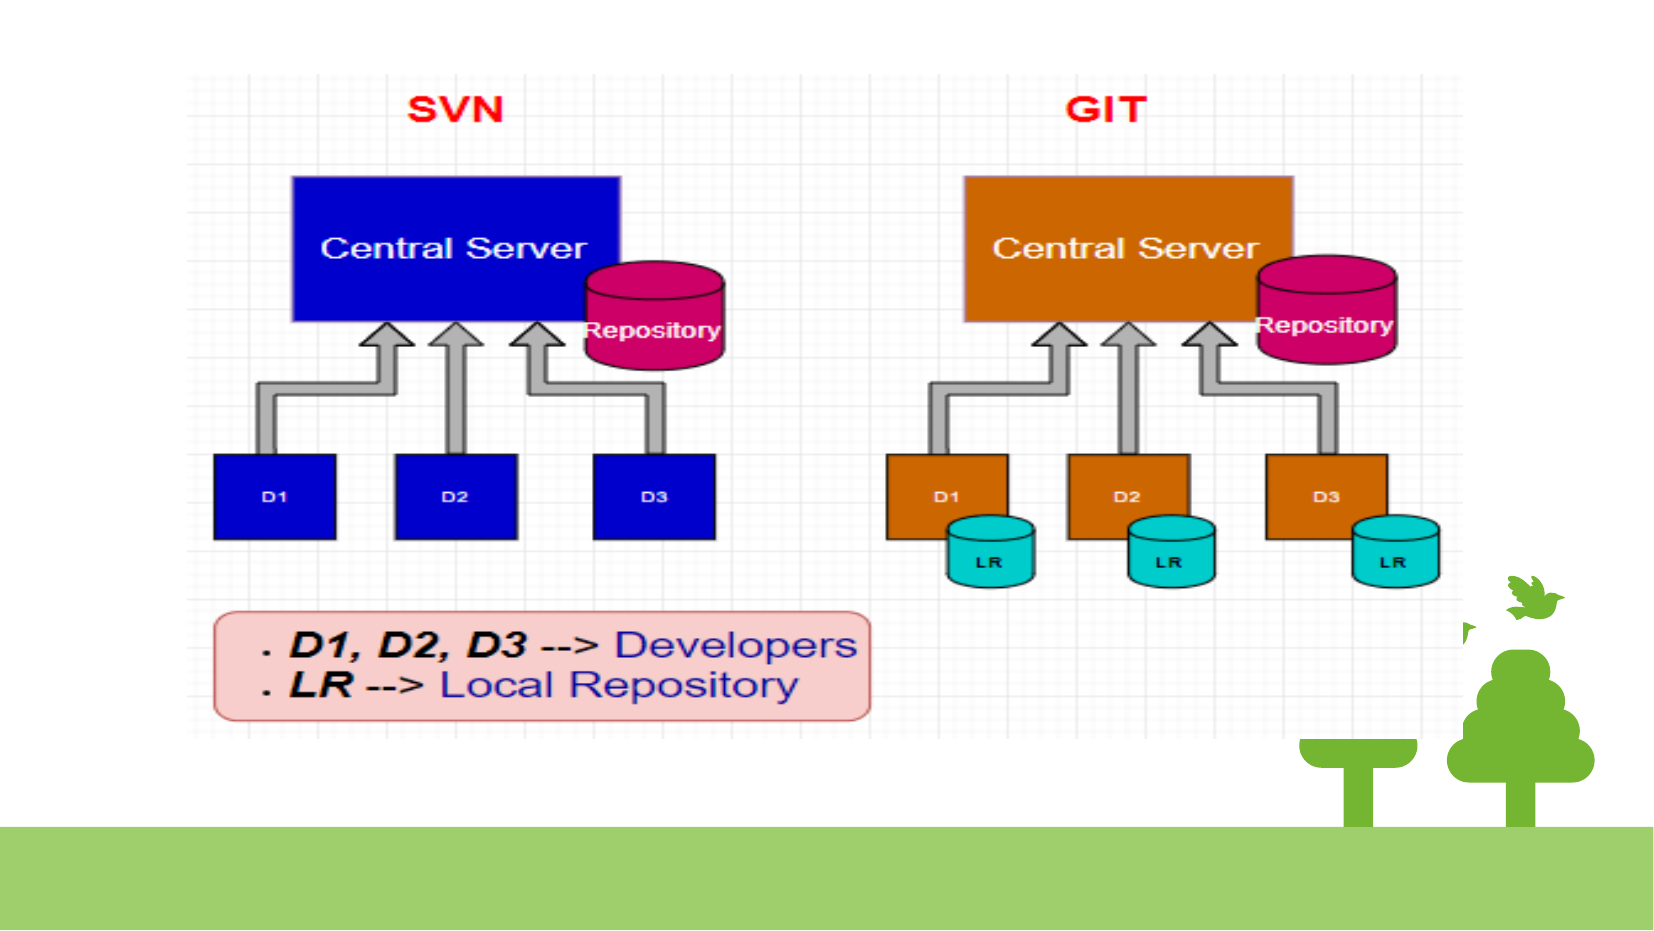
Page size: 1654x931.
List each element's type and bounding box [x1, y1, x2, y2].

picture [187, 74, 1463, 739]
